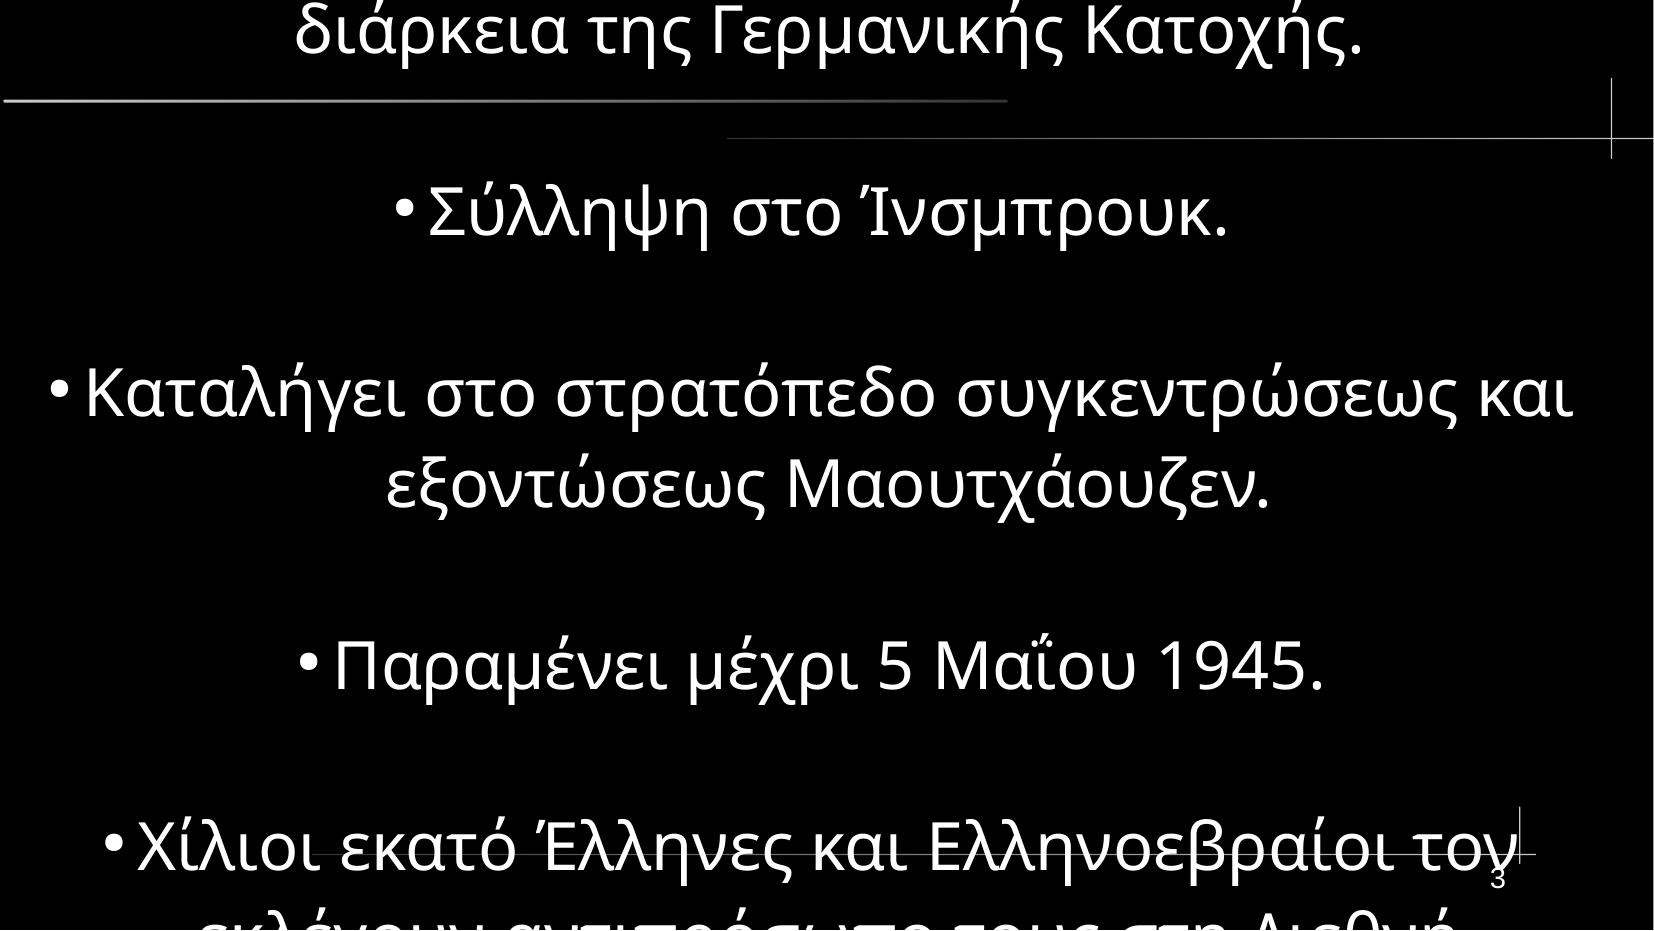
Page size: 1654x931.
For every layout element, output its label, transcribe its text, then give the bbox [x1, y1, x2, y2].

subtitle Καταφυγή στην Μέση Ανατολή κατά την διάρκεια της Γερμανικής Κατοχής. Σύλληψη στο Ίνσμπρουκ. Καταλήγει στο στρατόπεδο συγκεντρώσεως και εξοντώσεως Μαουτχάουζεν. Παραμένει μέχρι 5 Μαΐου 1945. Χίλιοι εκατό Έλληνες και Ελληνοεβραίοι τον εκλέγουν αντιπρόσωπο τους στη Διεθνή επιτροπή. [29, 147, 1595, 891]
